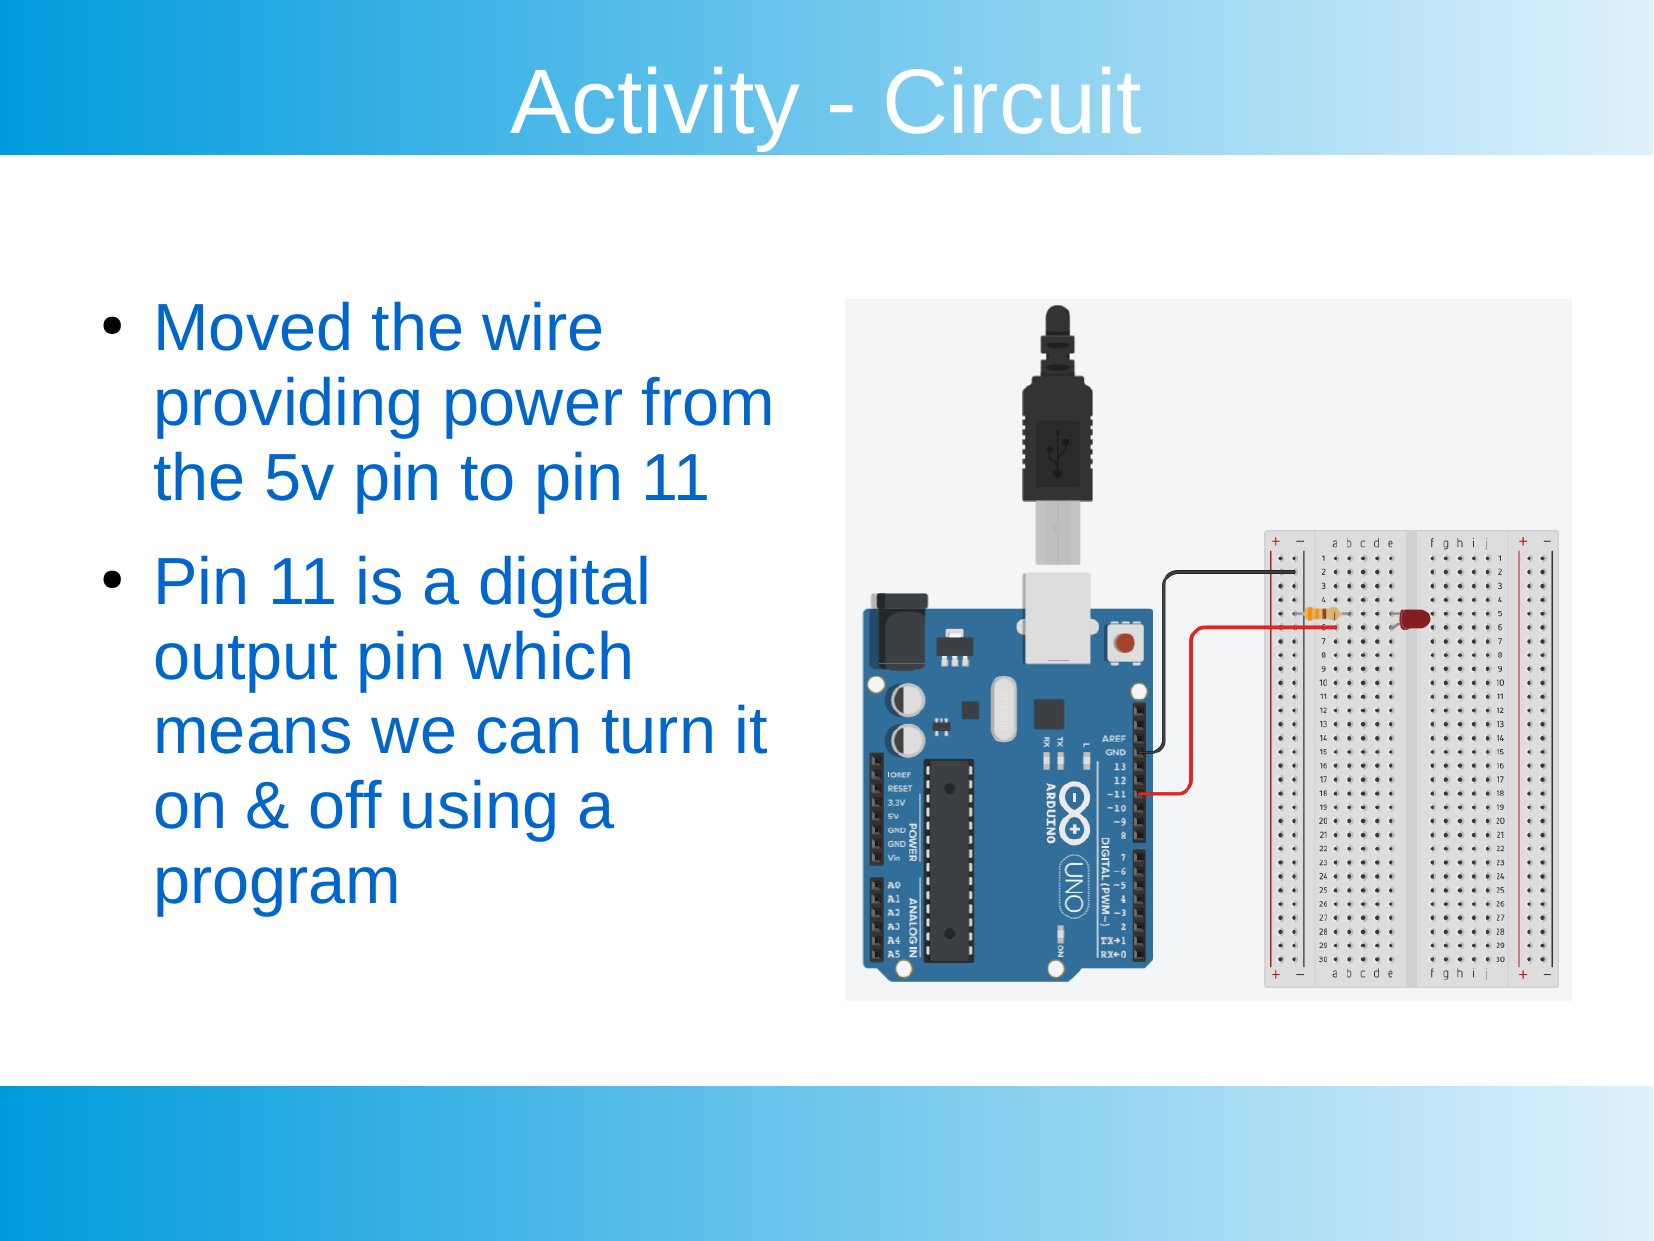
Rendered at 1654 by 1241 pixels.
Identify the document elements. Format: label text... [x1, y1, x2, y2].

picture [845, 299, 1572, 1001]
title Activity - Circuit [82, 49, 1571, 155]
list Moved the wire providing power from the 5v pin to pin 11 Pin 11 is a digital output pin which means we can turn it on & off using a program [82, 290, 809, 1010]
